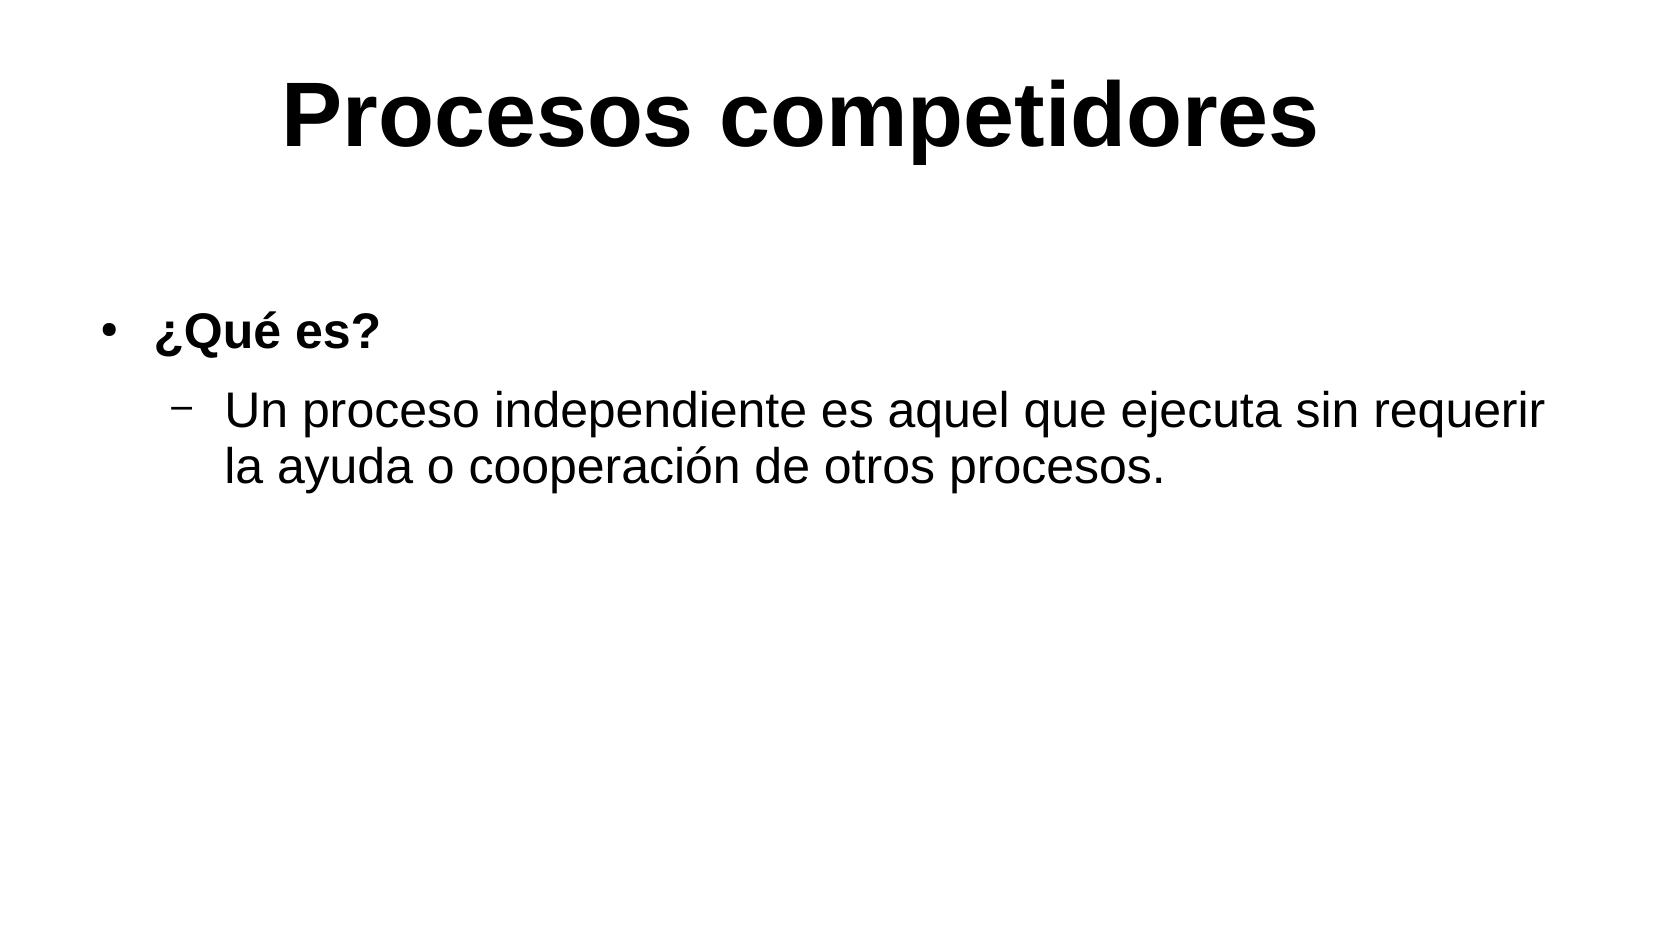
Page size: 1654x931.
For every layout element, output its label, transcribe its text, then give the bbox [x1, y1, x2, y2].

list ¿Qué es? Un proceso independiente es aquel que ejecuta sin requerir la ayuda o cooperación de otros procesos. [82, 217, 1571, 758]
title Procesos competidores [82, 37, 1571, 193]
